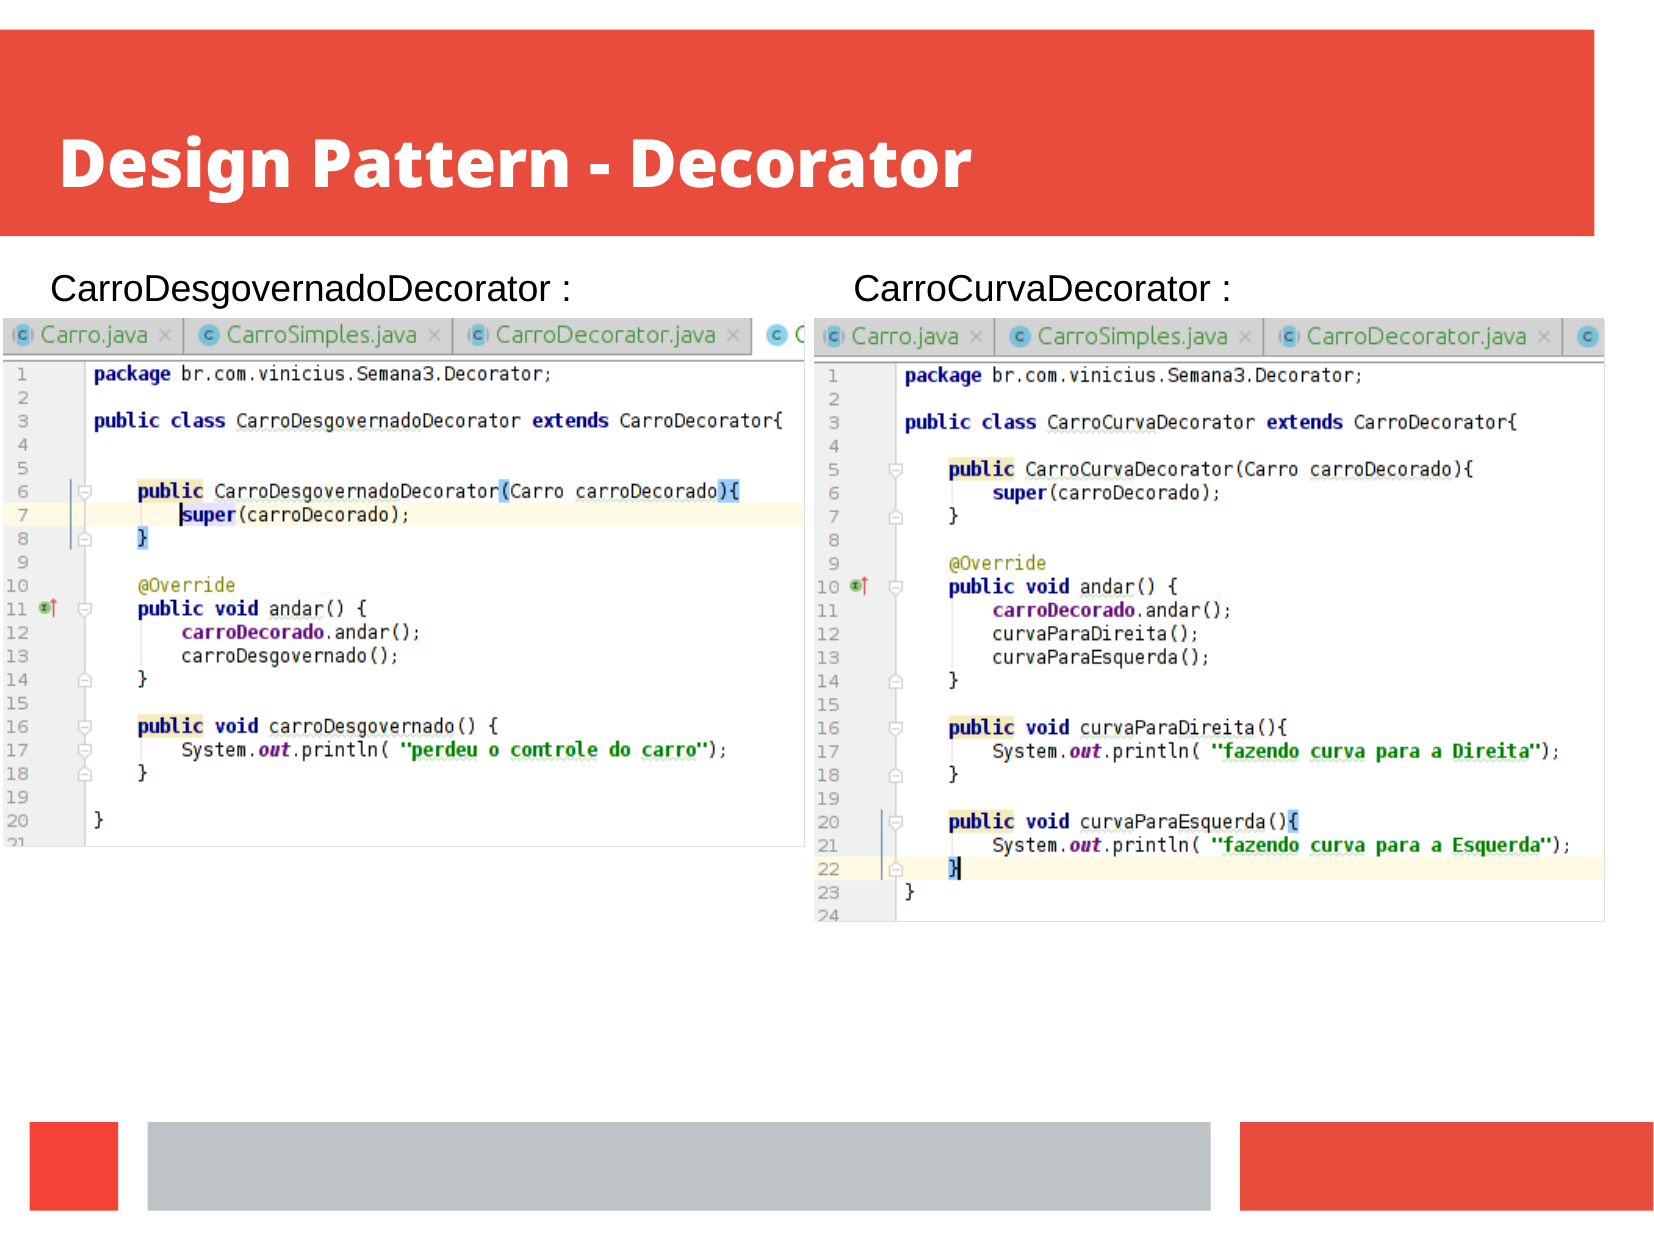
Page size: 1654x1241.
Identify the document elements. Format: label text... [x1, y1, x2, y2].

list [59, 324, 1565, 1093]
picture [814, 318, 1604, 921]
text_box CarroDesgovernadoDecorator : [35, 259, 587, 317]
picture [3, 318, 804, 846]
title Design Pattern - Decorator [59, 59, 1595, 207]
text_box CarroCurvaDecorator : [838, 259, 1247, 317]
